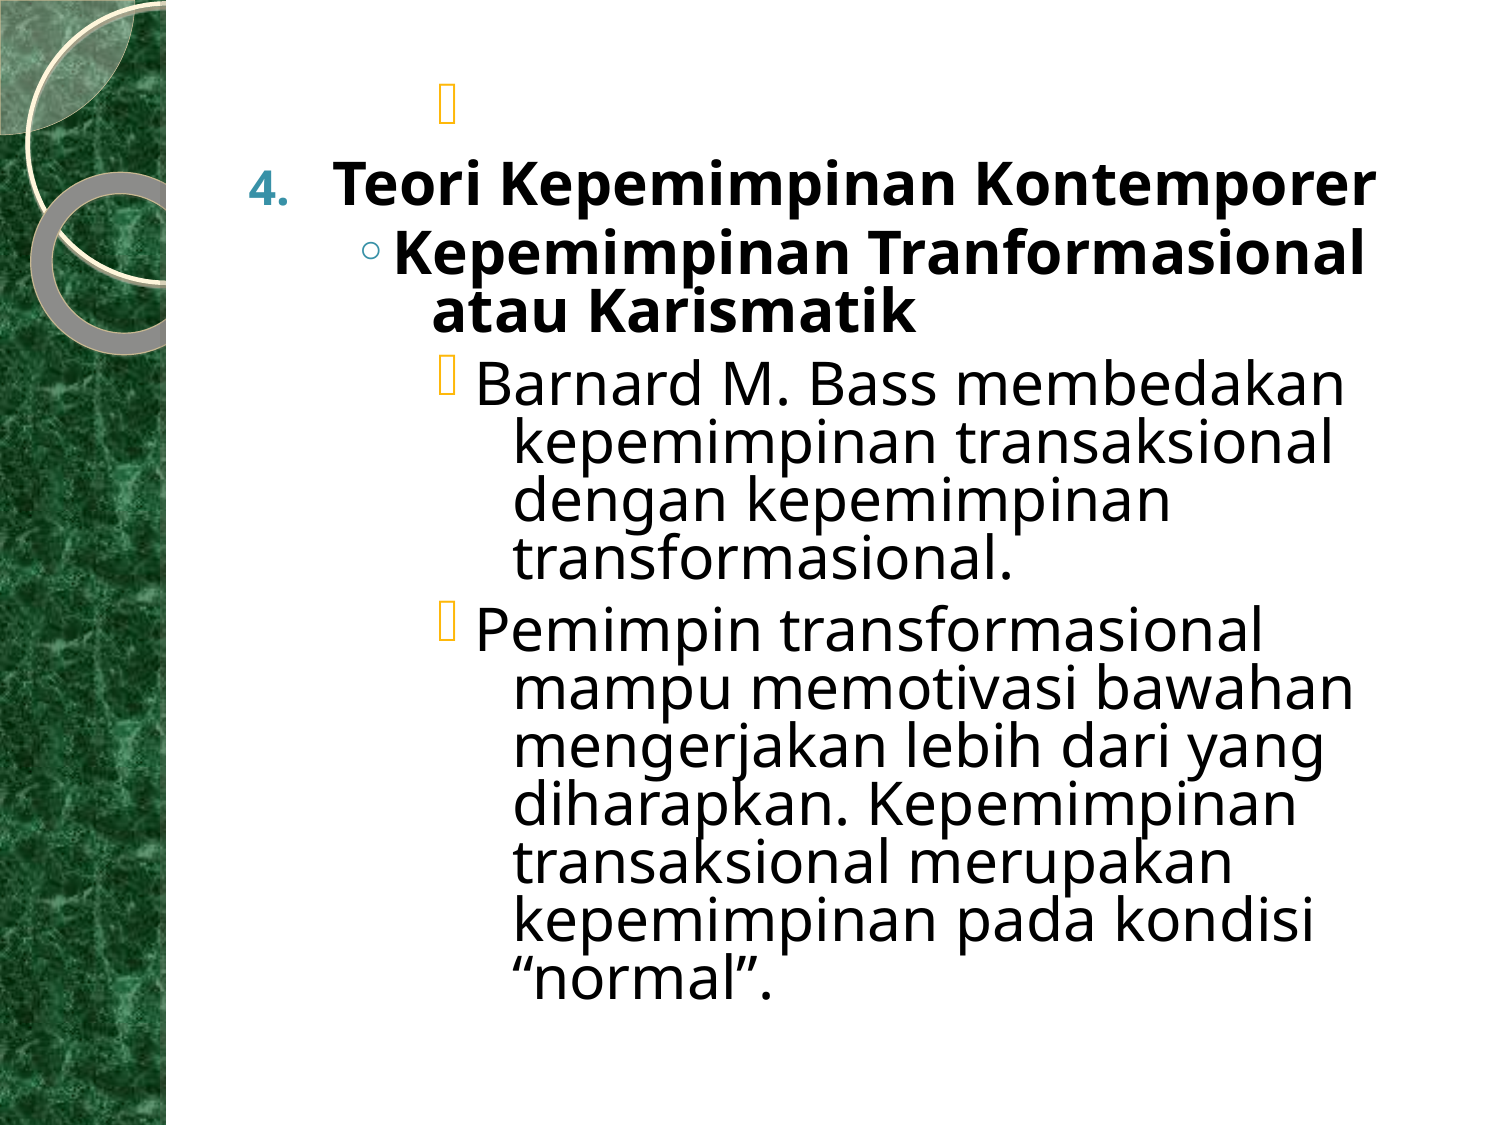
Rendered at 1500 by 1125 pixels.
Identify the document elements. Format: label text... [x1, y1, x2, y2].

list Teori Kepemimpinan Kontemporer Kepemimpinan Tranformasional atau Karismatik Barnard M. Bass membedakan kepemimpinan transaksional dengan kepemimpinan transformasional. Pemimpin transformasional mampu memotivasi bawahan mengerjakan lebih dari yang diharapkan. Kepemimpinan transaksional merupakan kepemimpinan pada kondisi “normal”. [206, 66, 1447, 1039]
